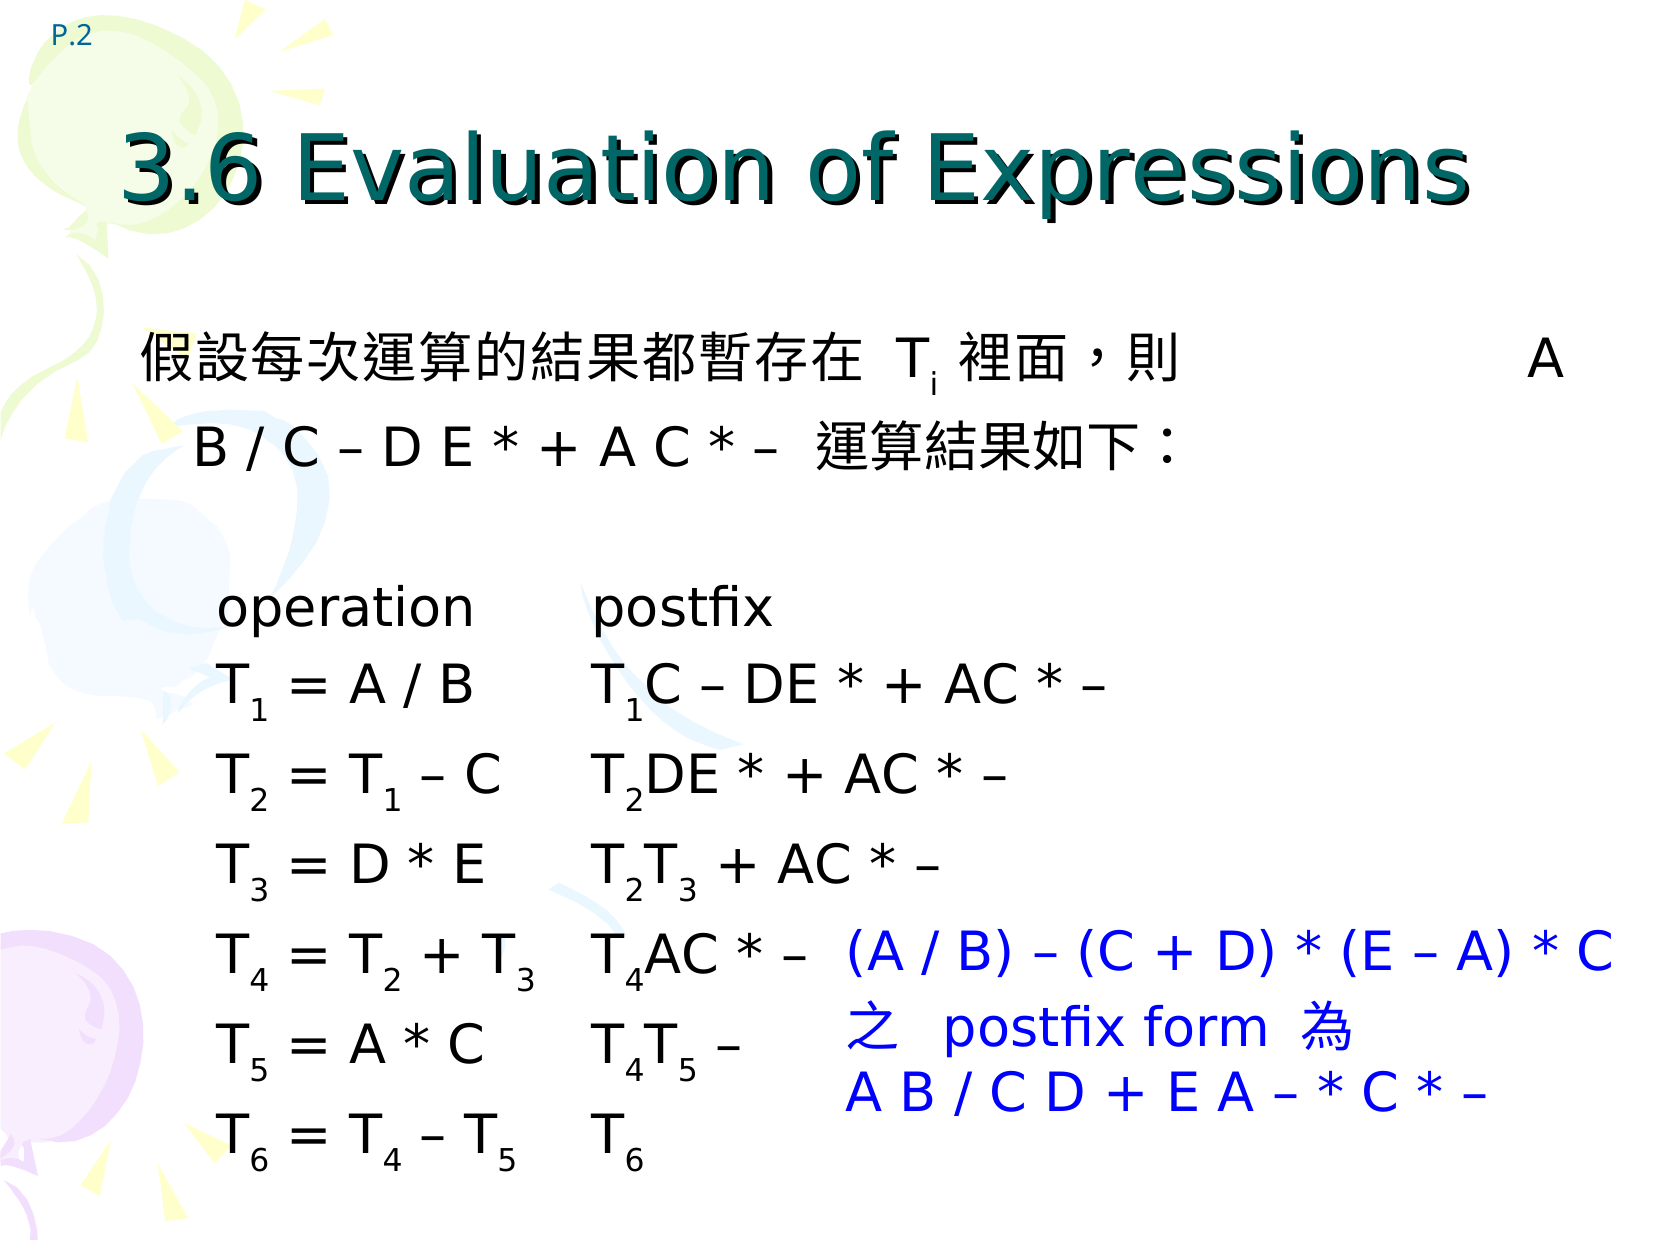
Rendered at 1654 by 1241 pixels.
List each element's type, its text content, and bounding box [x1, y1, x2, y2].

title 3.6 Evaluation of Expressions [55, 71, 1534, 271]
text_box (A / B) – (C + D) * (E – A) * C 之 postfix form 為 A B / C D + E A – * C * – [845, 920, 1617, 1155]
list 假設每次運算的結果都暫存在 Ti 裡面，則 A B / C – D E * + A C * – 運算結果如下： operation postfix T1 = A / B T1C – DE * + AC * – T2 = T1 – C T2DE * + AC * – T3 = D * E T2T3 + AC * – T4 = T2 + T3 T4AC * – T5 = A * C T4T5 – T6 = T4 – T5 T6 [121, 314, 1565, 1158]
